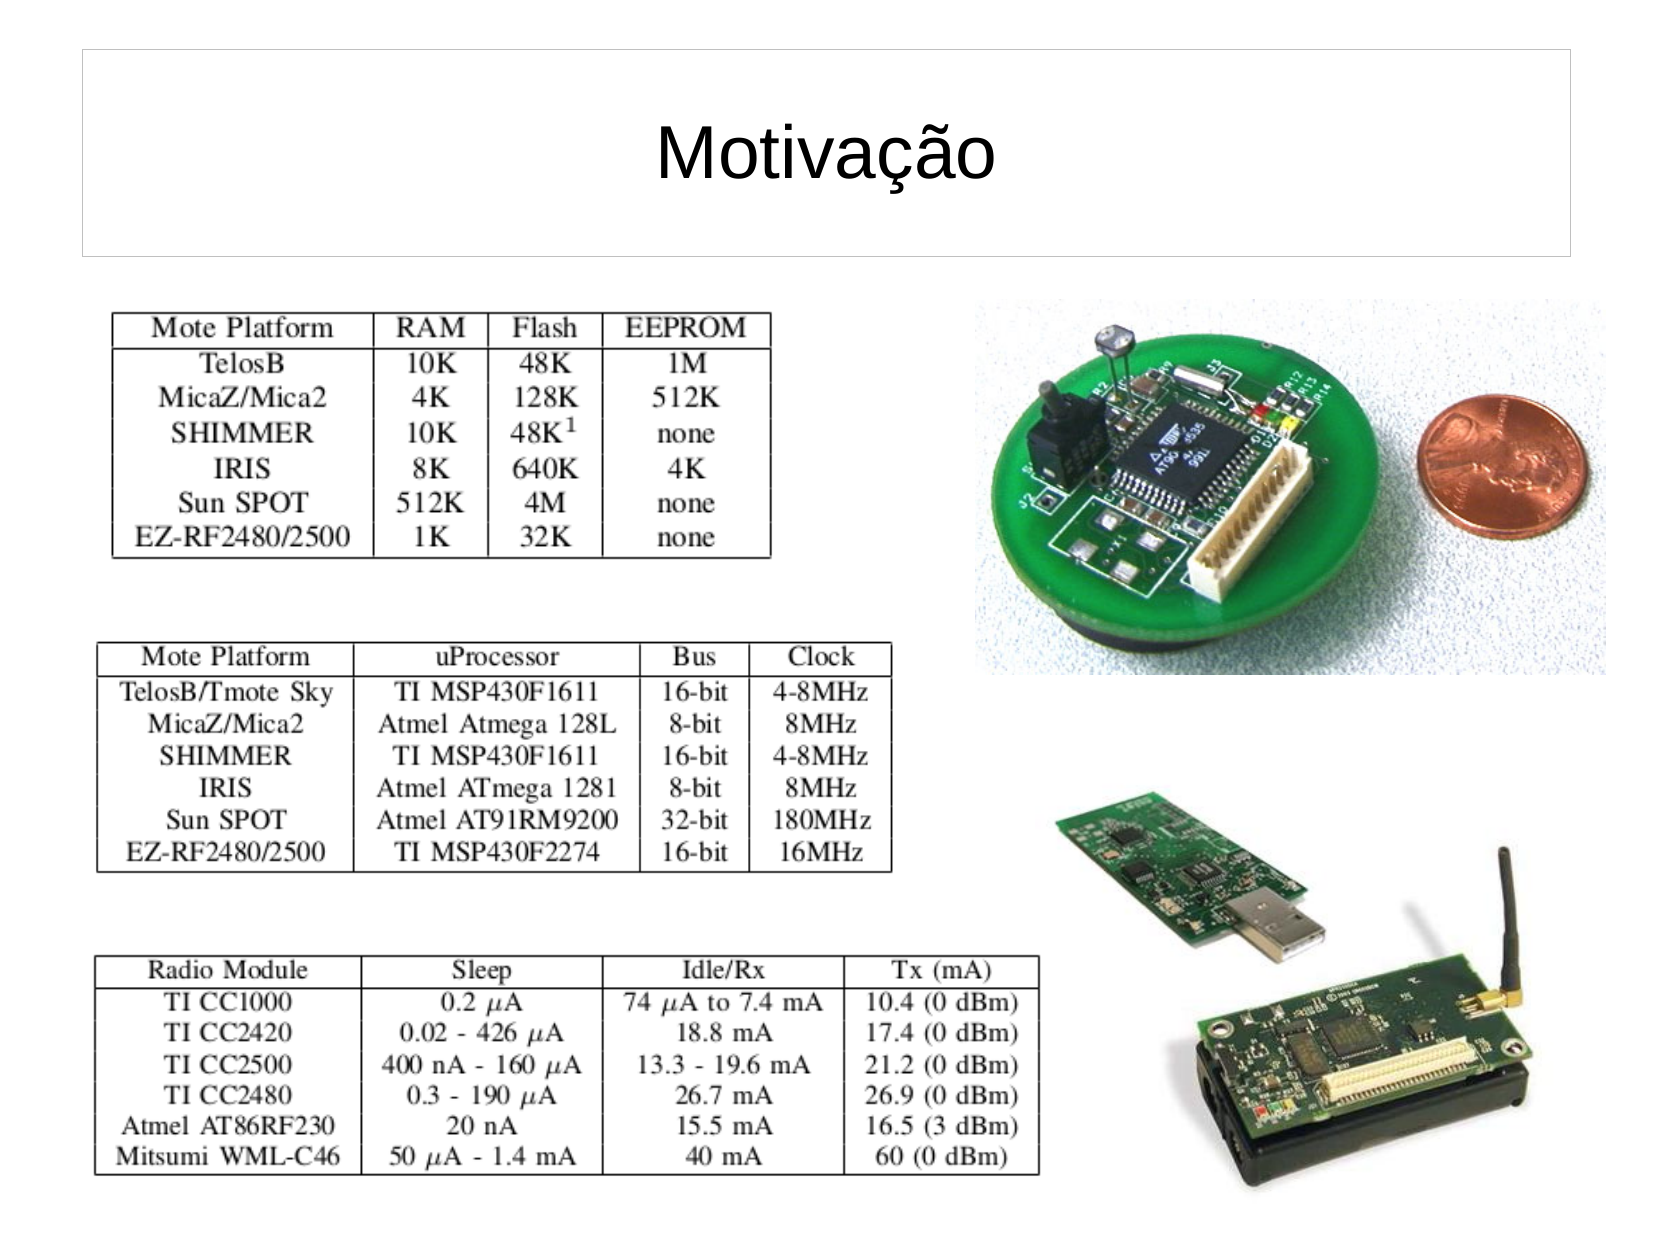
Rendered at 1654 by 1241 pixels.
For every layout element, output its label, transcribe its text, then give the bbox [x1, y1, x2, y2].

picture [975, 299, 1606, 676]
picture [103, 300, 781, 571]
picture [82, 764, 1580, 1206]
title Motivação [82, 49, 1571, 257]
picture [90, 637, 901, 886]
